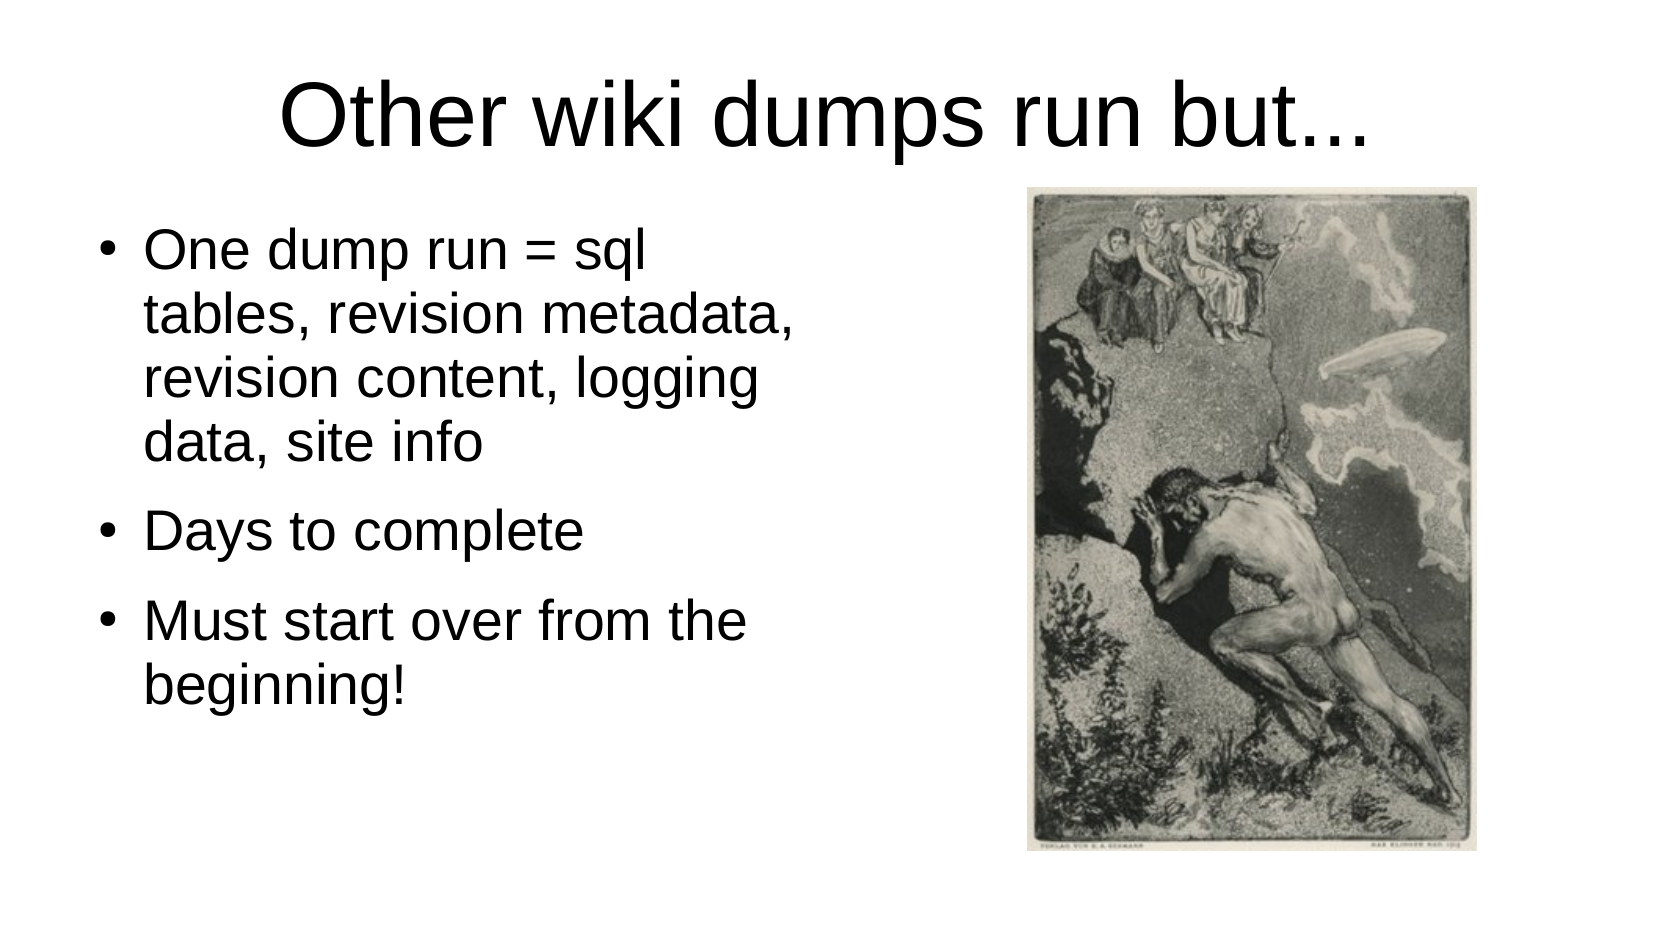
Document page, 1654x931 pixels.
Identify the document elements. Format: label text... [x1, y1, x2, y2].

title Other wiki dumps run but... [82, 37, 1571, 193]
list One dump run = sql tables, revision metadata, revision content, logging data, site info Days to complete Must start over from the beginning! [82, 217, 809, 758]
picture [1027, 187, 1477, 851]
